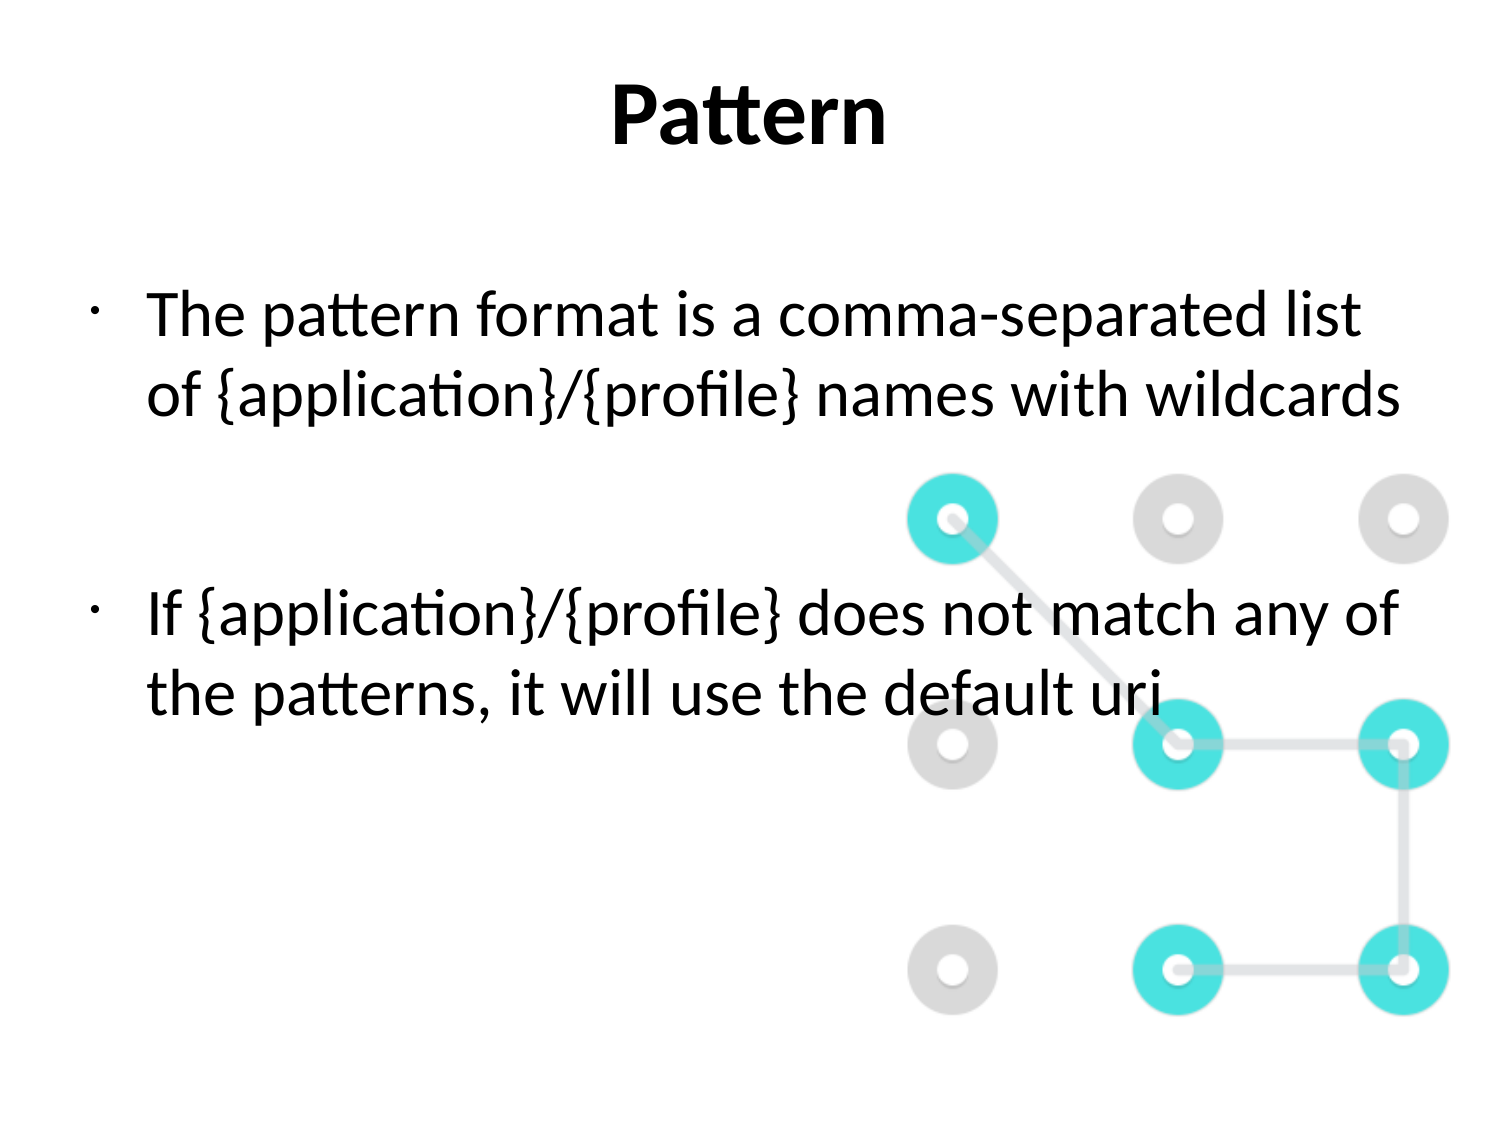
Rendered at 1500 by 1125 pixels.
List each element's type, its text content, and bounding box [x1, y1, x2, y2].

title Pattern [75, 45, 1425, 233]
picture [875, 443, 1482, 1050]
list The pattern format is a comma-separated list of {application}/{profile} names with wildcards If {application}/{profile} does not match any of the patterns, it will use the default uri [75, 262, 1425, 1005]
